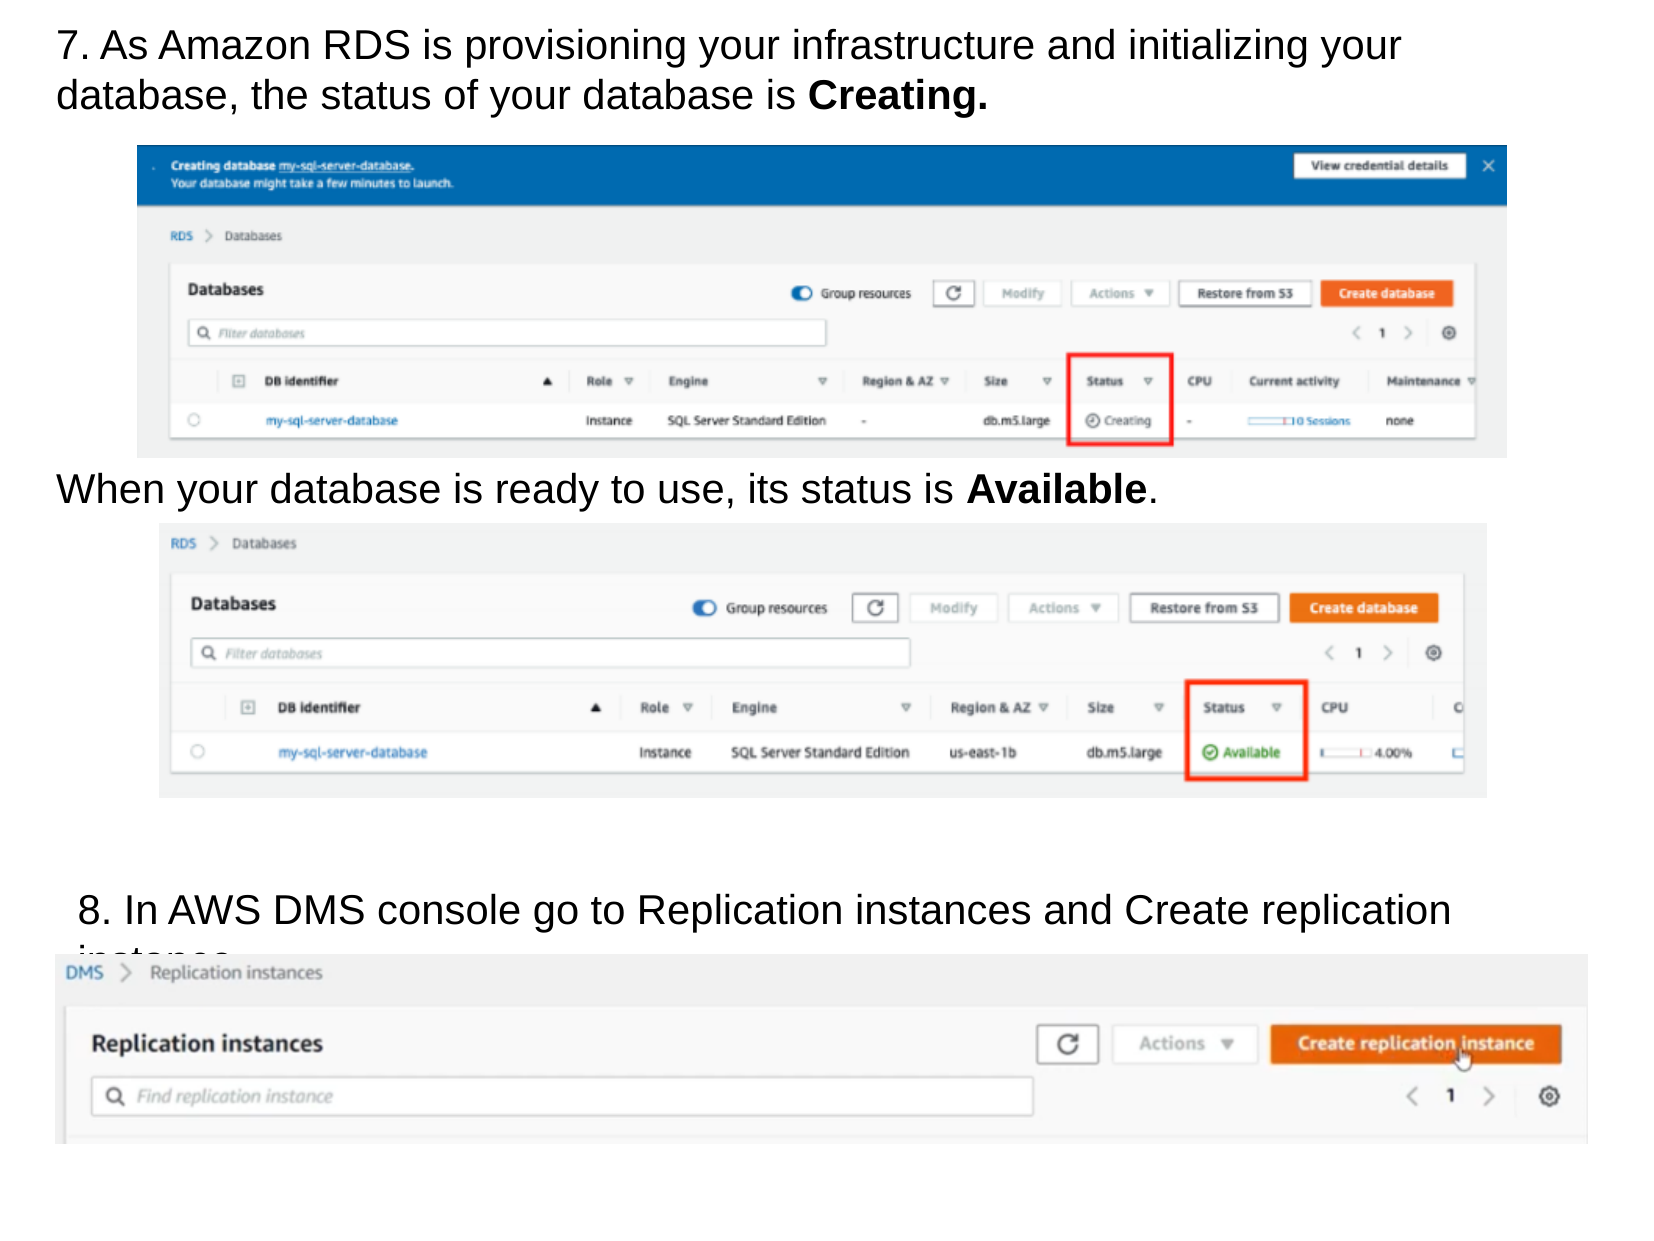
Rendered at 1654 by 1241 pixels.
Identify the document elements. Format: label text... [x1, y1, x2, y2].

list 8. In AWS DMS console go to Replication instances and Create replication instance [77, 883, 1566, 954]
picture [159, 523, 1487, 798]
picture [55, 954, 1588, 1144]
text_box When your database is ready to use, its status is Available. [55, 461, 1545, 590]
text_box 7. As Amazon RDS is provisioning your infrastructure and initializing your database, the status of your database is Creating. [55, 17, 1545, 146]
picture [137, 145, 1507, 458]
